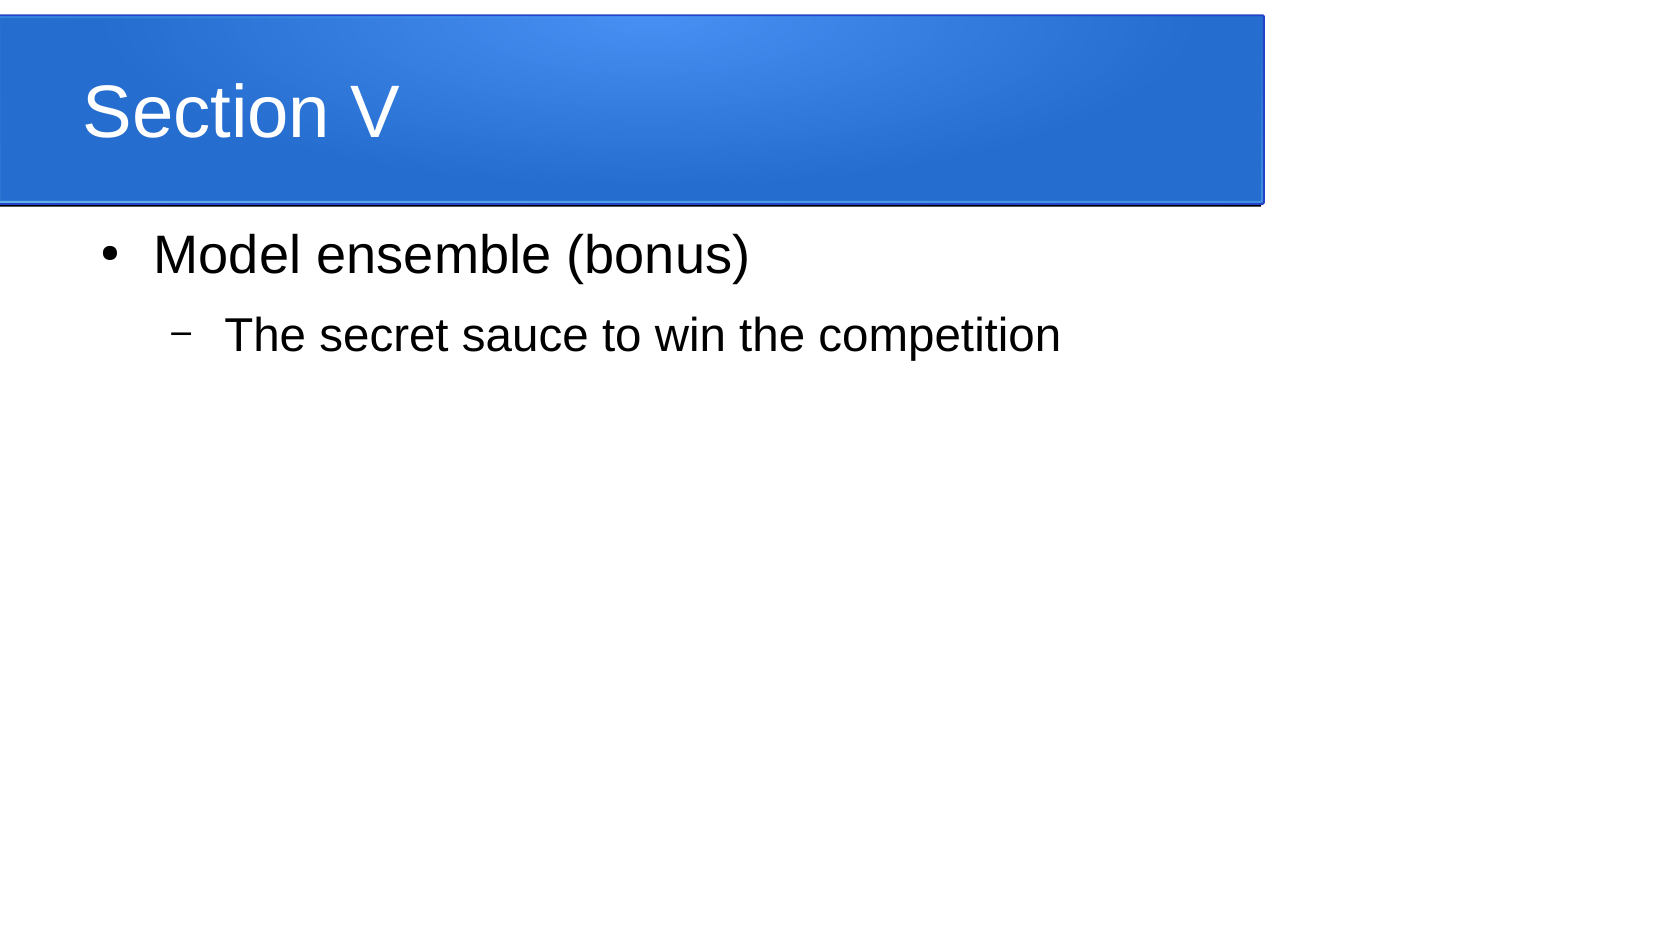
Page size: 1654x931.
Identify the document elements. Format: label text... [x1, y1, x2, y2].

title Section V [82, 35, 1235, 189]
list Model ensemble (bonus) The secret sauce to win the competition [82, 224, 1571, 764]
